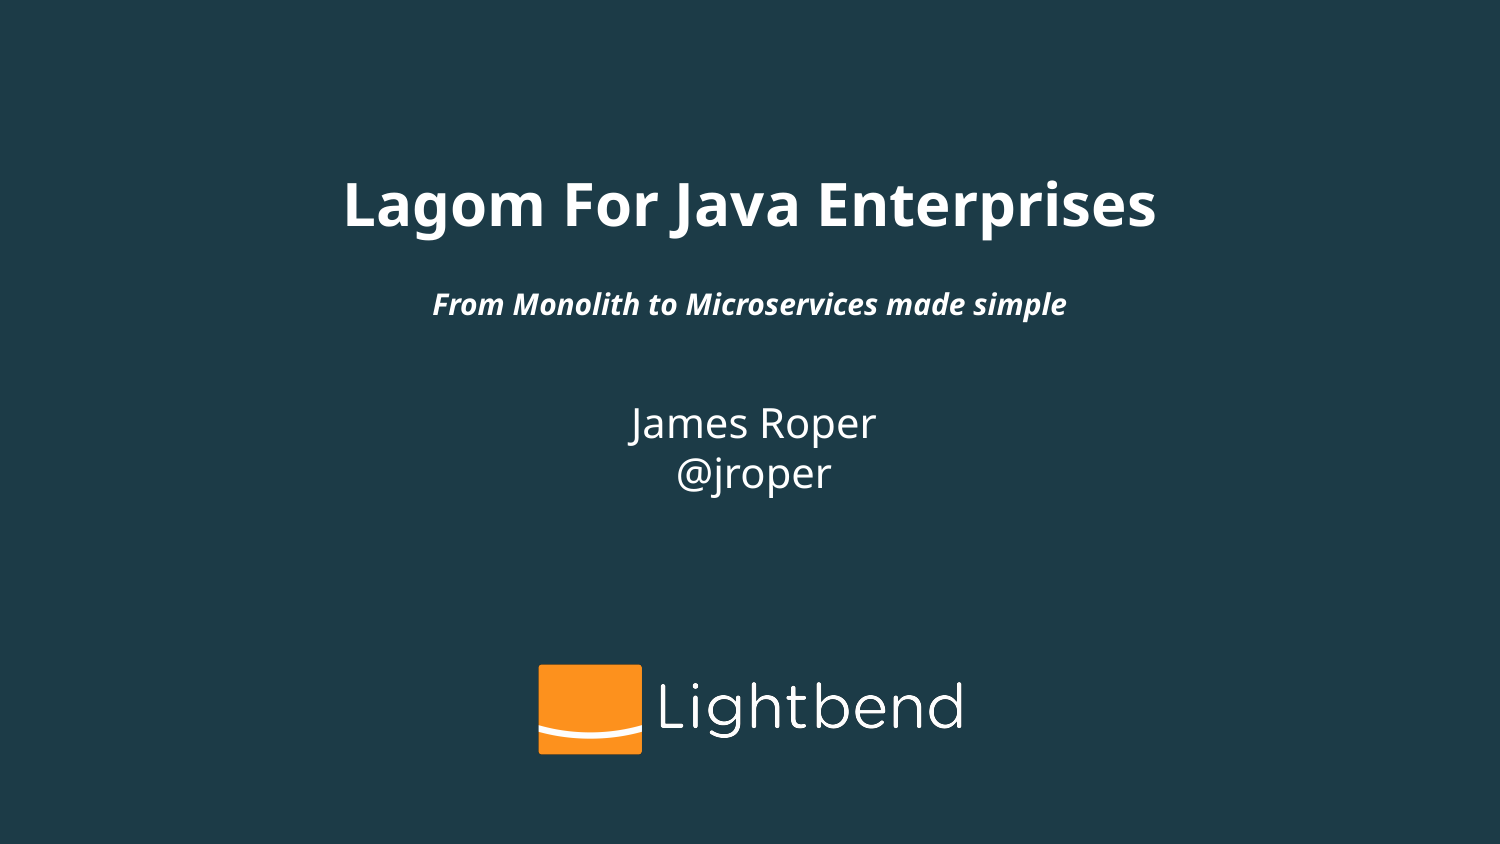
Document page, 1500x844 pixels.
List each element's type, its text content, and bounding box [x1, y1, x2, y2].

text_box Lagom For Java Enterprises From Monolith to Microservices made simple [74, 158, 1425, 330]
picture [538, 664, 962, 755]
text_box James Roper @jroper [79, 389, 1430, 561]
